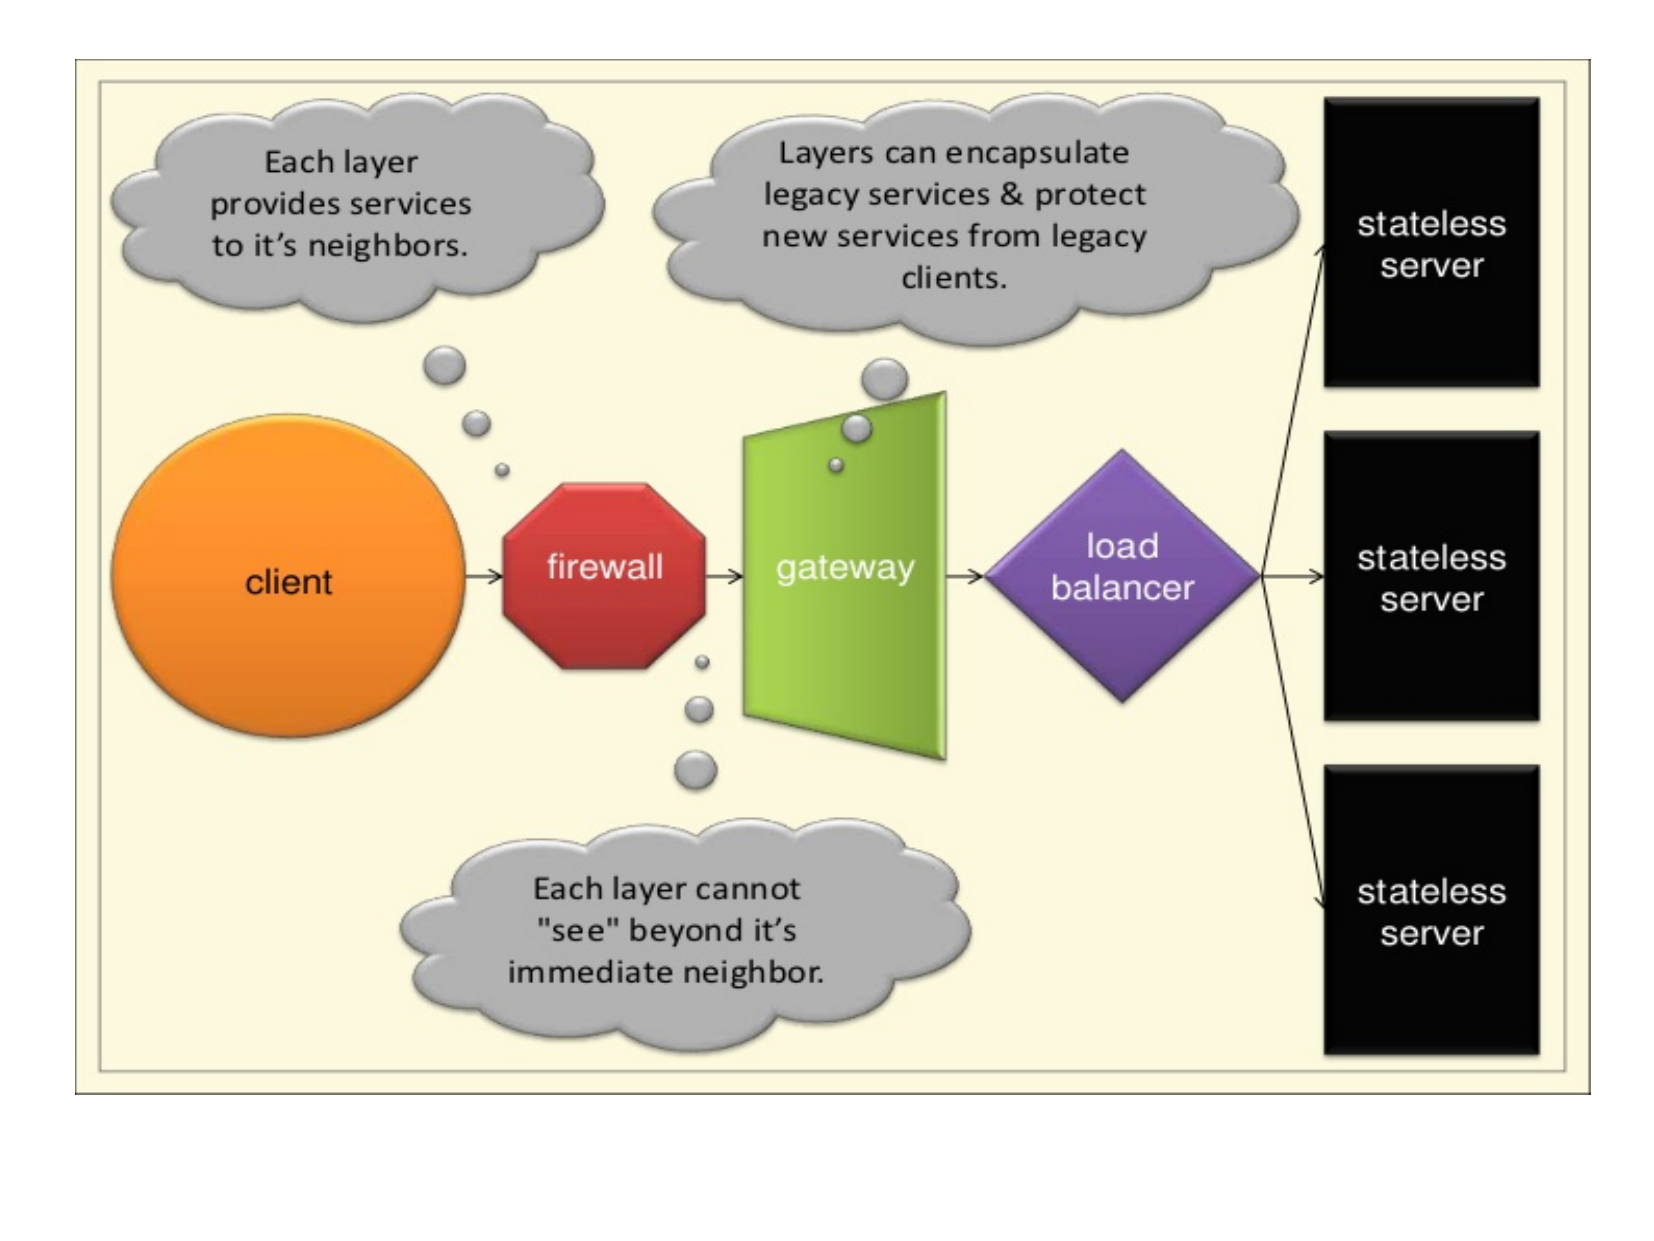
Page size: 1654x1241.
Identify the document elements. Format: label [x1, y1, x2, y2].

picture [75, 59, 1591, 1096]
